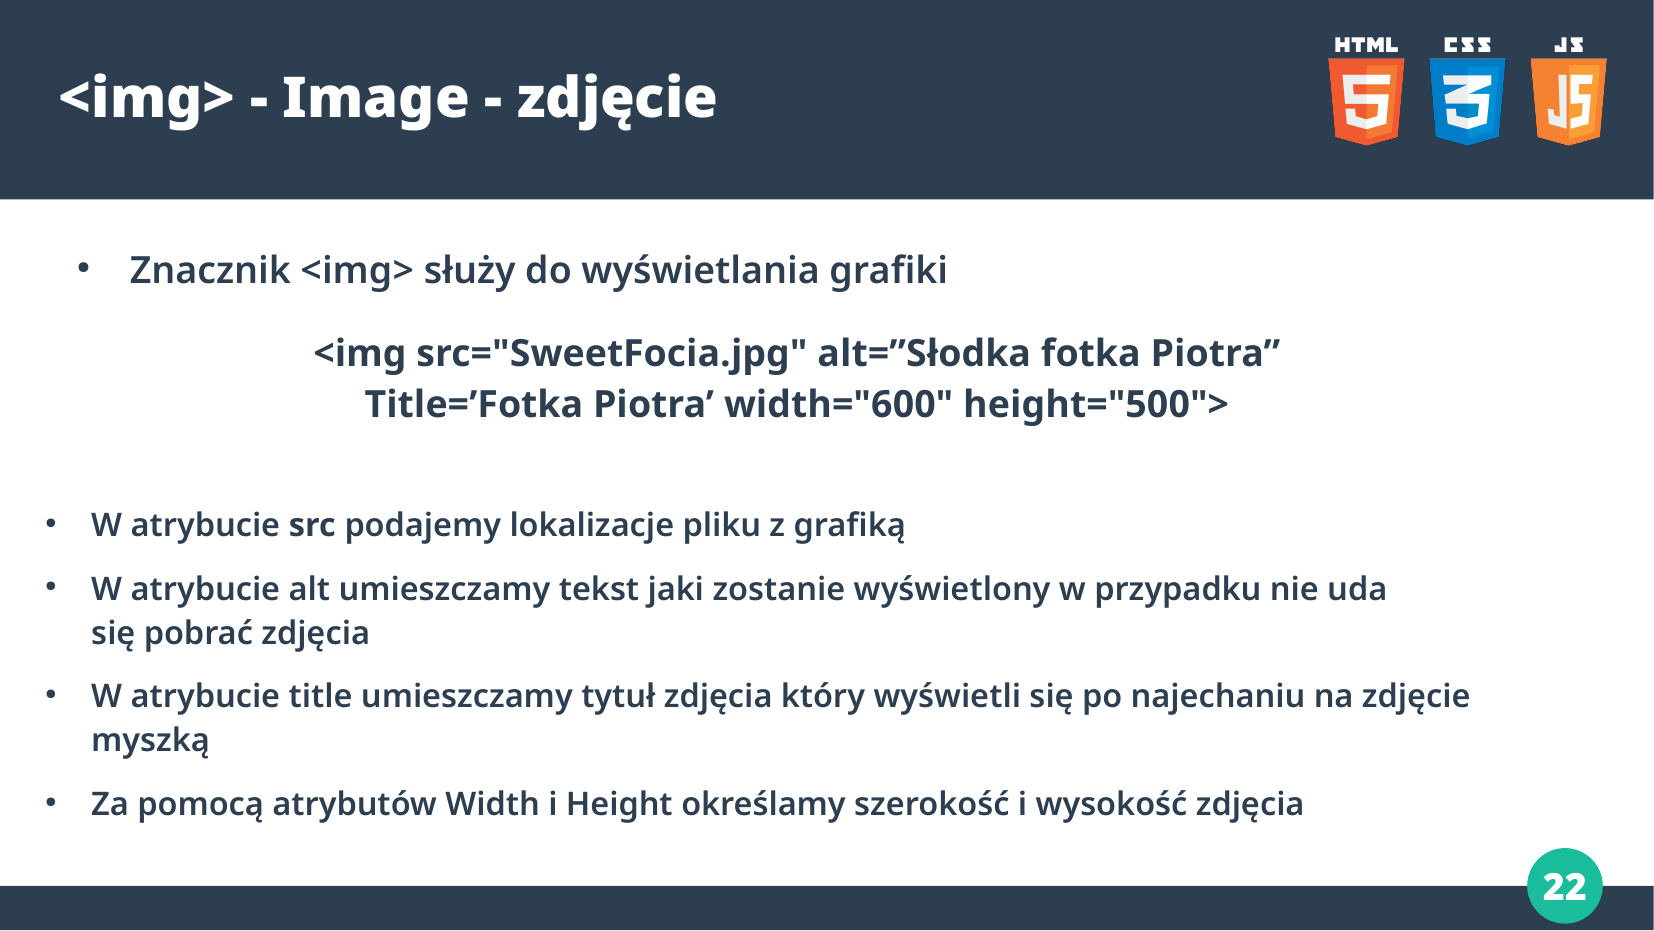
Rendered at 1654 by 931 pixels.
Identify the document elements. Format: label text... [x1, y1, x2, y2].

picture [1328, 37, 1607, 146]
title <img> - Image - zdjęcie [59, 37, 1595, 155]
list W atrybucie src podajemy lokalizacje pliku z grafiką W atrybucie alt umieszczamy tekst jaki zostanie wyświetlony w przypadku nie uda się pobrać zdjęcia W atrybucie title umieszczamy tytuł zdjęcia który wyświetli się po najechaniu na zdjęcie myszką Za pomocą atrybutów Width i Height określamy szerokość i wysokość zdjęcia [29, 501, 1595, 827]
text_box <img src="SweetFocia.jpg" alt=”Słodka fotka Piotra” Title=’Fotka Piotra’ width="600" height="500"> [88, 283, 1506, 473]
list Znacznik <img> służy do wyświetlania grafiki [59, 243, 1595, 473]
